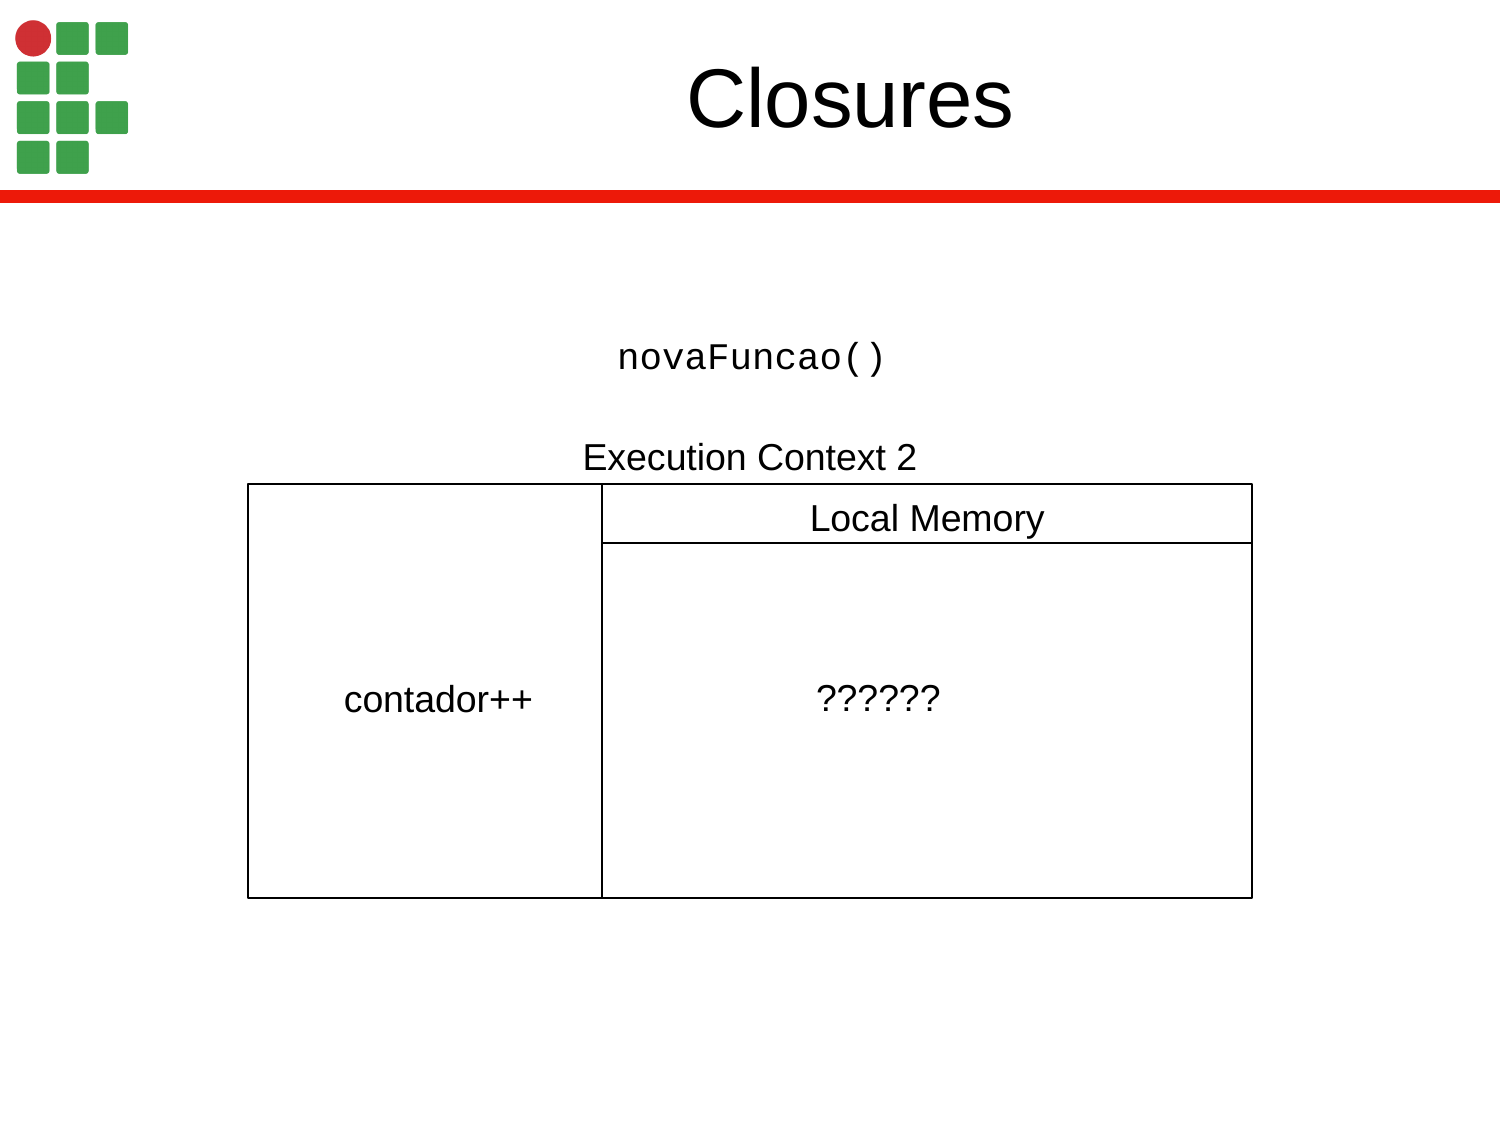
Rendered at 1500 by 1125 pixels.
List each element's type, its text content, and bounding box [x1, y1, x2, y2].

text_box Execution Context 2 [248, 425, 1252, 483]
text_box Local Memory [602, 486, 1251, 547]
text_box ?????? [801, 666, 1156, 727]
text_box contador++ [328, 667, 684, 728]
picture [14, 16, 130, 178]
title Closures [230, 0, 1471, 202]
text_box novaFuncao() [602, 324, 928, 385]
